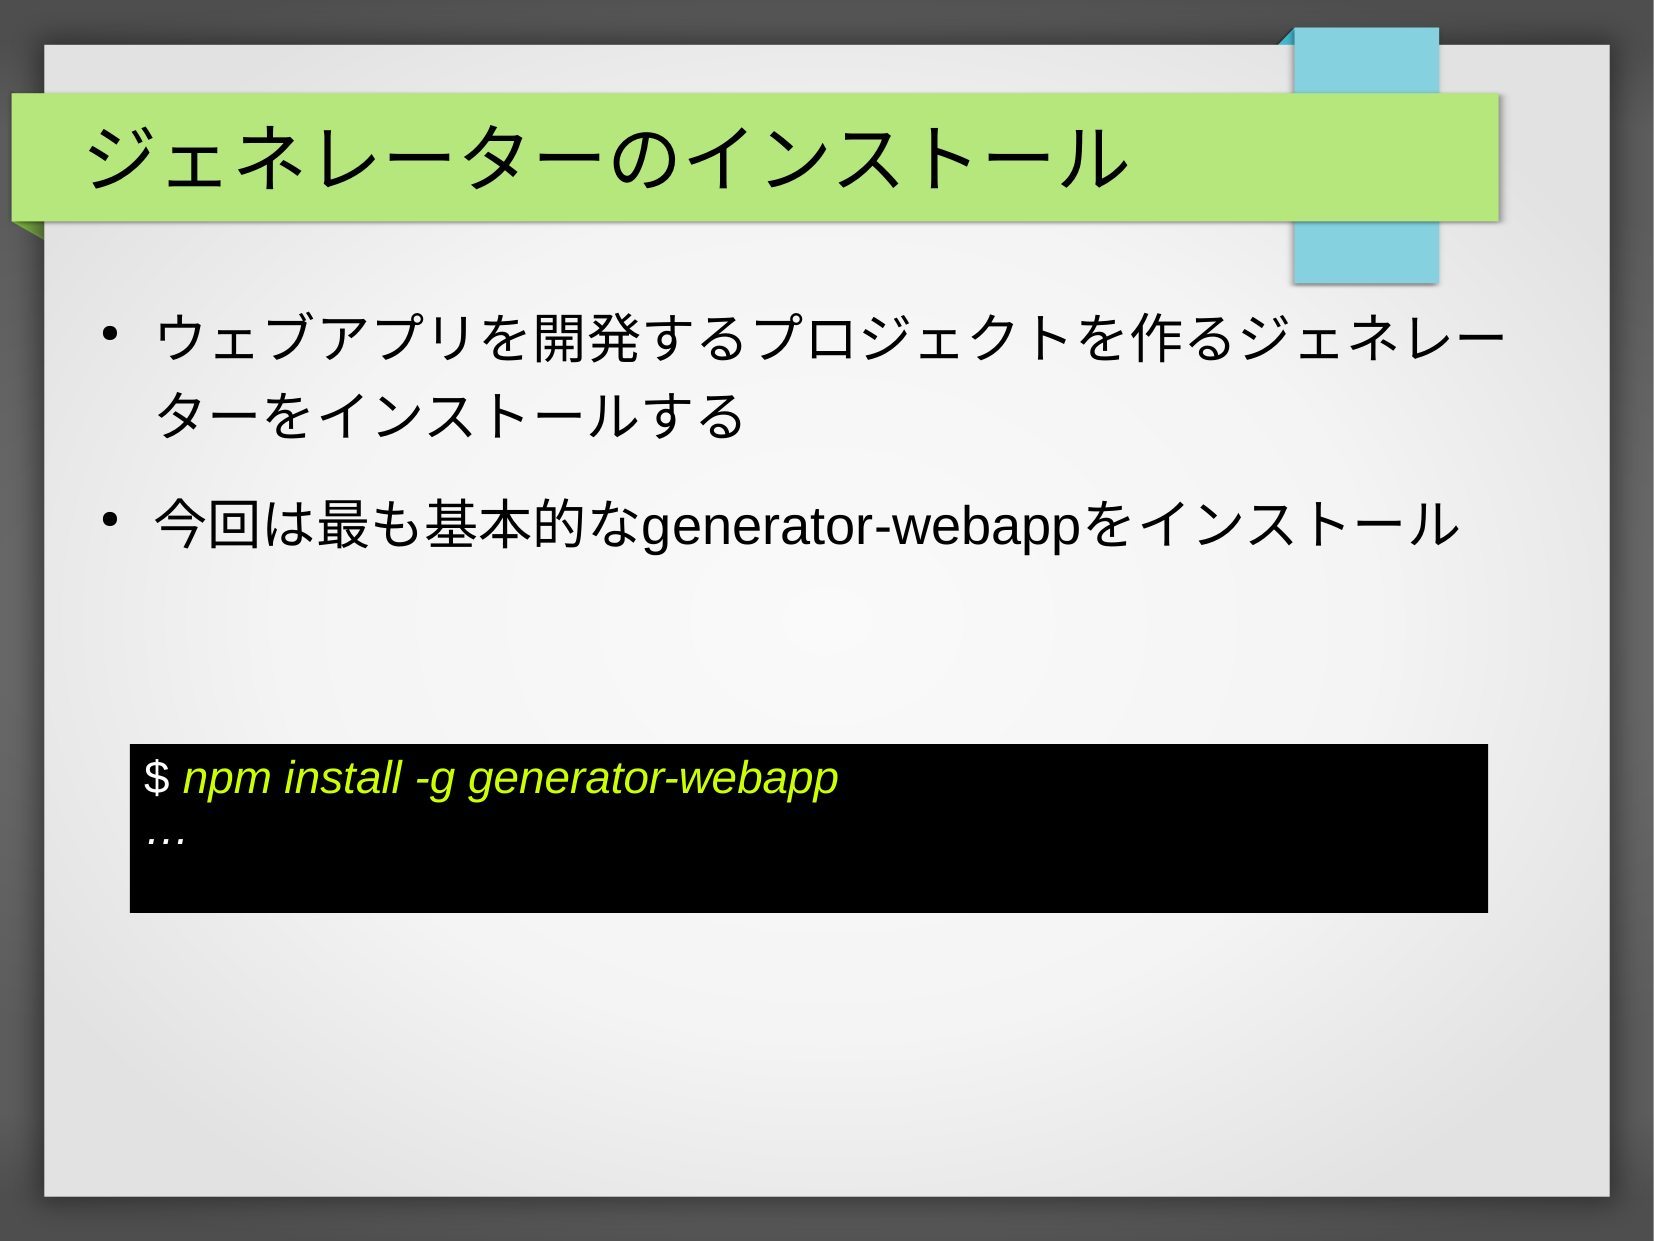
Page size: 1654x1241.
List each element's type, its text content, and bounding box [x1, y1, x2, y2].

picture [0, 0, 1654, 1241]
title ジェネレーターのインストール [82, 94, 1264, 213]
list ウェブアプリを開発するプロジェクトを作るジェネレーターをインストールする 今回は最も基本的なgenerator-webappをインストール [82, 295, 1571, 1015]
text_box $ npm install -g generator-webapp … [129, 744, 1489, 913]
